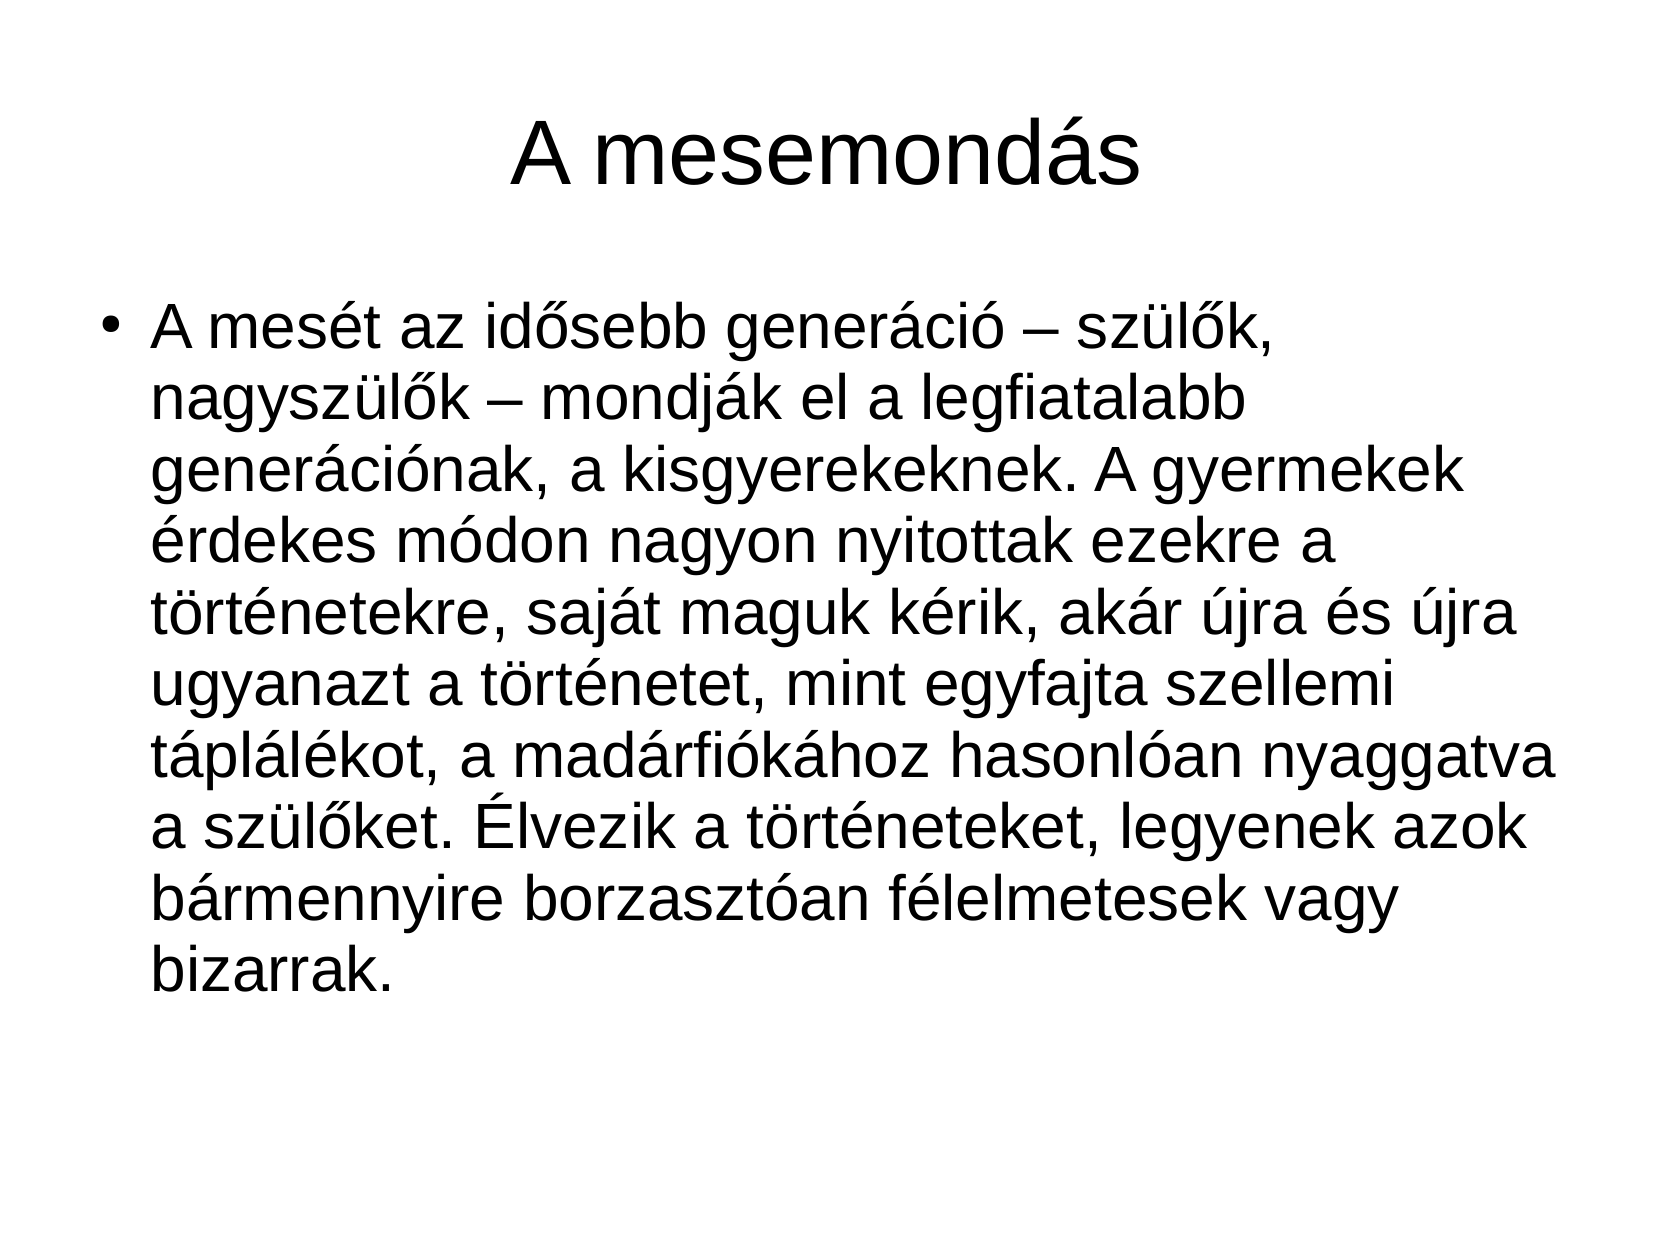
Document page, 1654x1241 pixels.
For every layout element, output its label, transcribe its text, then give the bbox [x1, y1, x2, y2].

list A mesét az idősebb generáció – szülők, nagyszülők – mondják el a legfiatalabb generációnak, a kisgyerekeknek. A gyermekek érdekes módon nagyon nyitottak ezekre a történetekre, saját maguk kérik, akár újra és újra ugyanazt a történetet, mint egyfajta szellemi táplálékot, a madárfiókához hasonlóan nyaggatva a szülőket. Élvezik a történeteket, legyenek azok bármennyire borzasztóan félelmetesek vagy bizarrak. [82, 290, 1571, 1010]
title A mesemondás [82, 49, 1571, 257]
